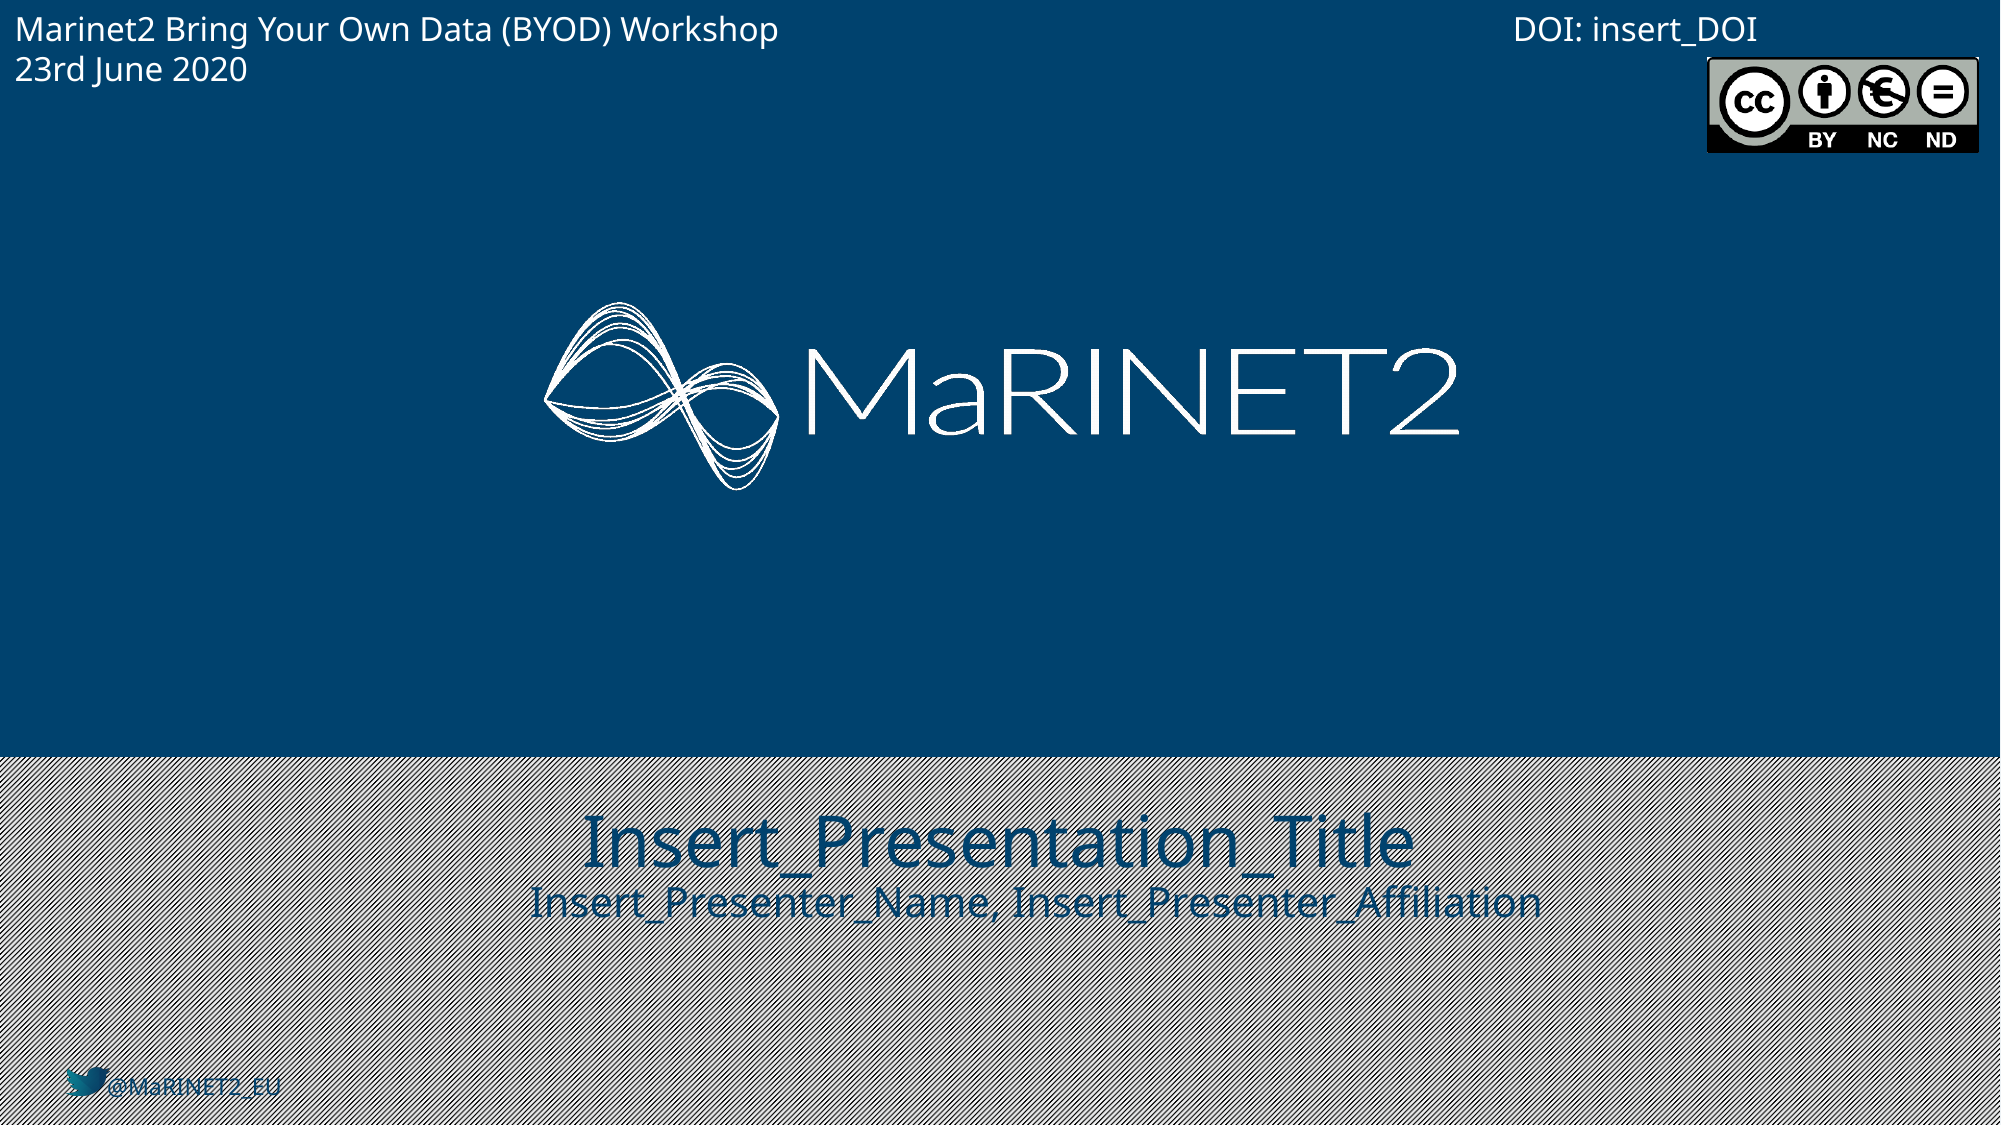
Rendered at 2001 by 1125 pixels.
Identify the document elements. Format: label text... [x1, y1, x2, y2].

picture [1707, 57, 1979, 153]
picture [541, 299, 1459, 491]
text_box Marinet2 Bring Your Own Data (BYOD) Workshop 23rd June 2020 [14, 7, 1490, 49]
subtitle Insert_Presenter_Name, Insert_Presenter_Affiliation [514, 874, 1577, 961]
text_box DOI: insert_DOI [1512, 7, 1990, 49]
picture [0, 757, 2000, 1125]
title Insert_Presentation_Title [75, 798, 1925, 875]
